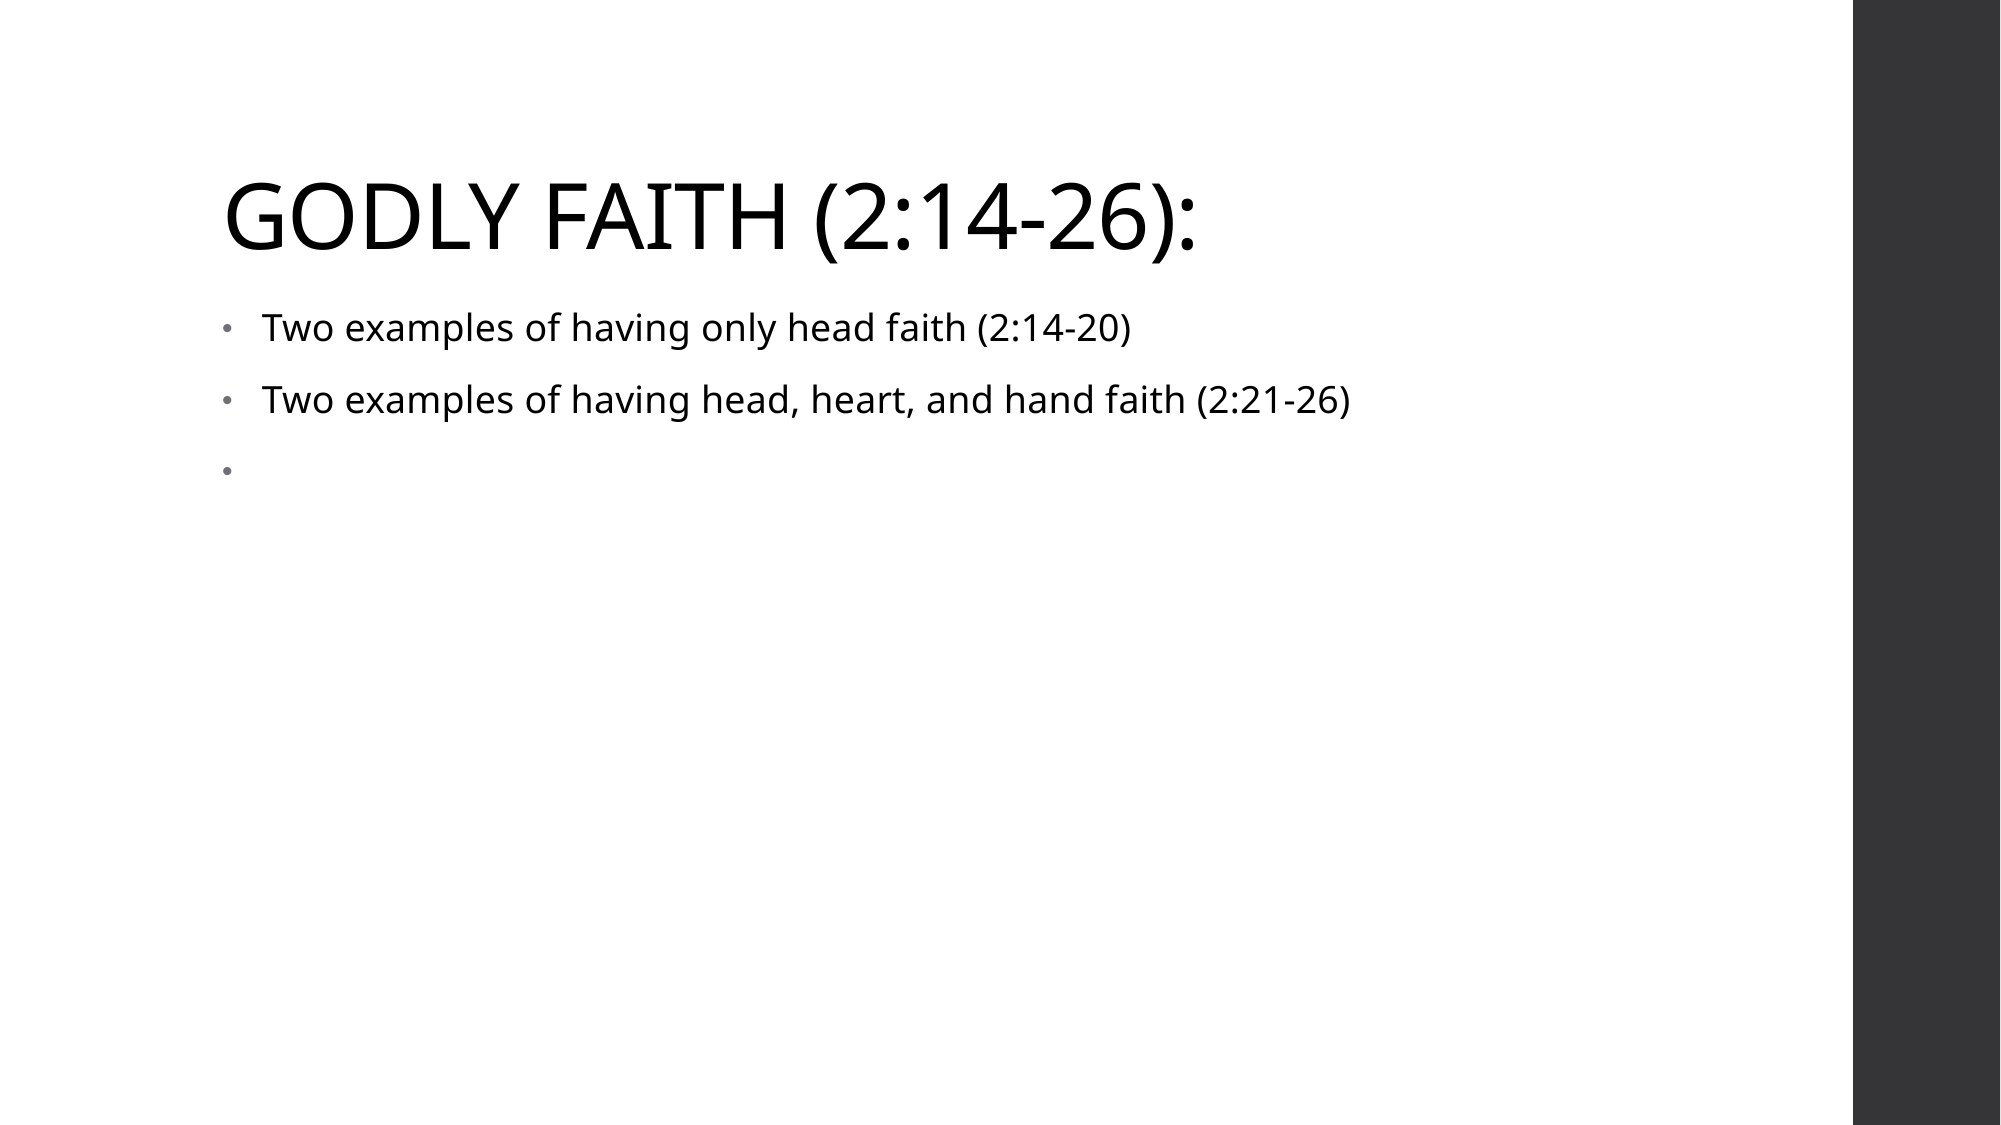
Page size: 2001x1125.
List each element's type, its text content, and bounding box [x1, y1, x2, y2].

title GODLY FAITH (2:14-26): [206, 60, 1797, 278]
list Two examples of having only head faith (2:14-20) Two examples of having head, heart, and hand faith (2:21-26) [206, 299, 1617, 1014]
